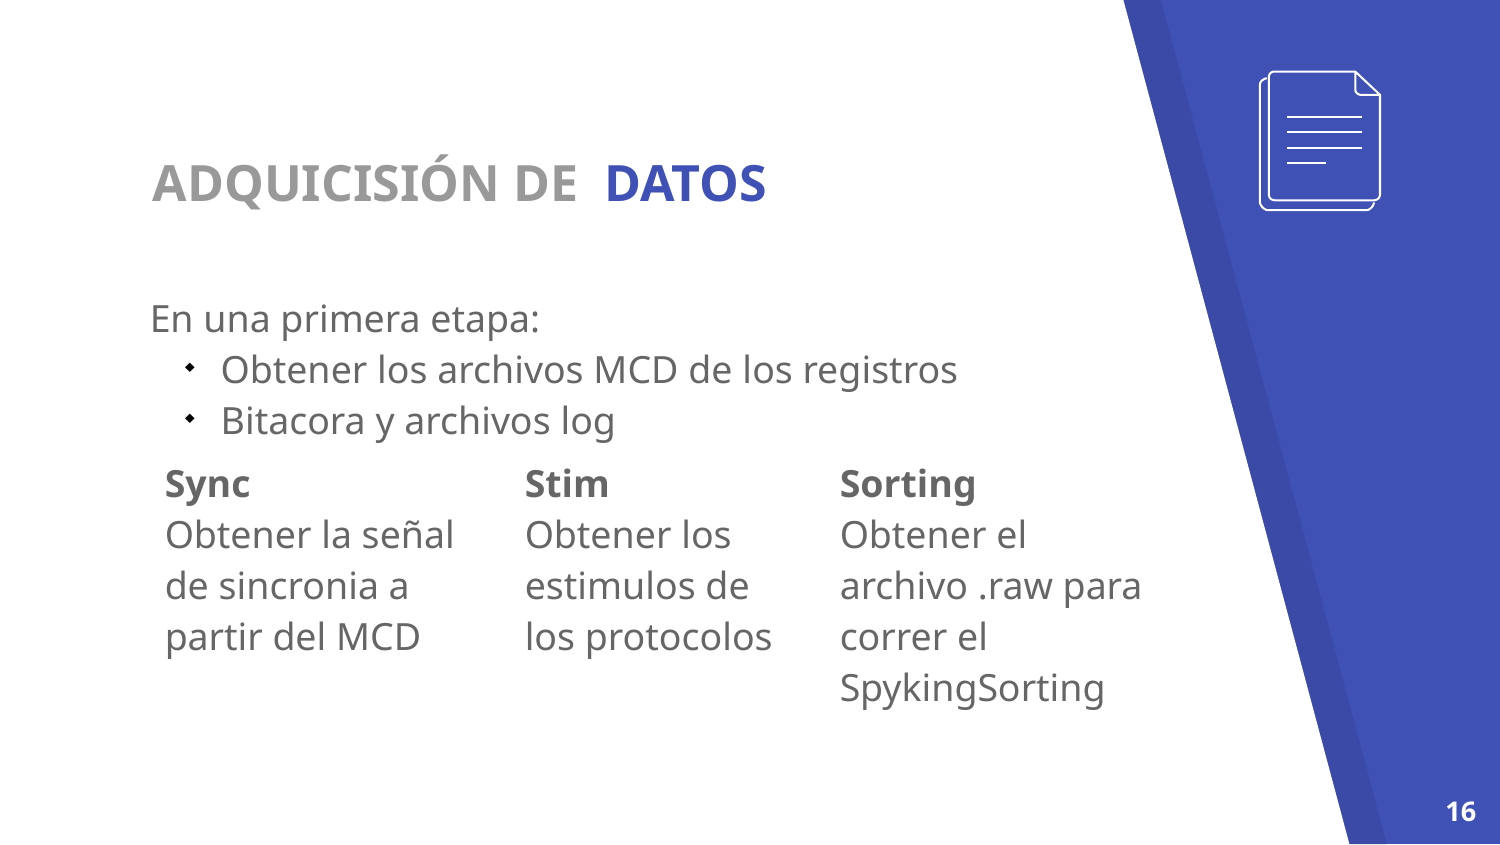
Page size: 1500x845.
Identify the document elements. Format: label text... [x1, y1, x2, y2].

text_box Sync Obtener la señal de sincronia a partir del MCD [150, 450, 481, 718]
text_box Sorting Obtener el archivo .raw para correr el SpykingSorting [825, 450, 1171, 718]
slide_number <number> [1401, 779, 1492, 845]
text_box Stim Obtener los estimulos de los protocolos [510, 450, 796, 718]
title ADQUICISIÓN DE DATOS [137, 159, 926, 227]
text_box En una primera etapa: Obtener los archivos MCD de los registros Bitacora y archivos log [135, 285, 1186, 433]
